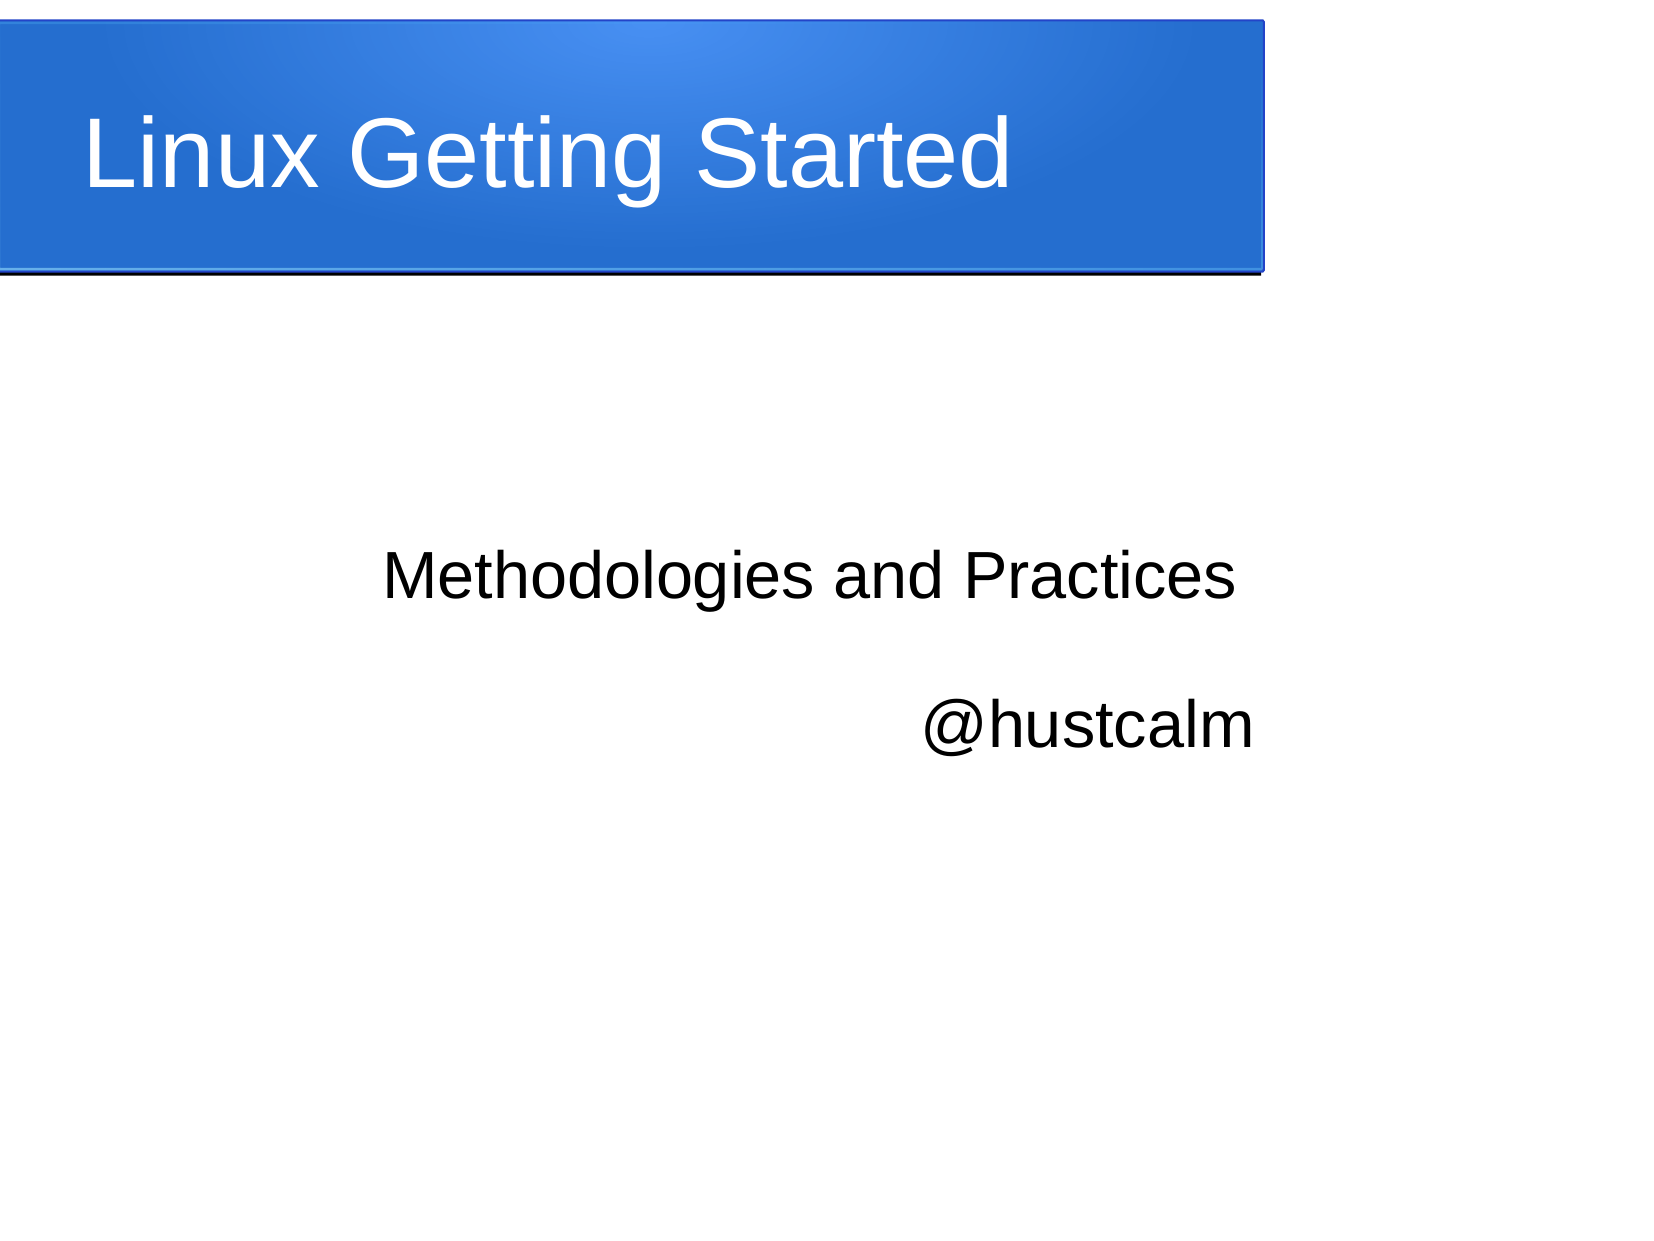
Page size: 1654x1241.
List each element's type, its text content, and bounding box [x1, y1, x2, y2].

title Linux Getting Started [82, 49, 1250, 257]
subtitle Methodologies and Practices @hustcalm [82, 290, 1538, 1010]
